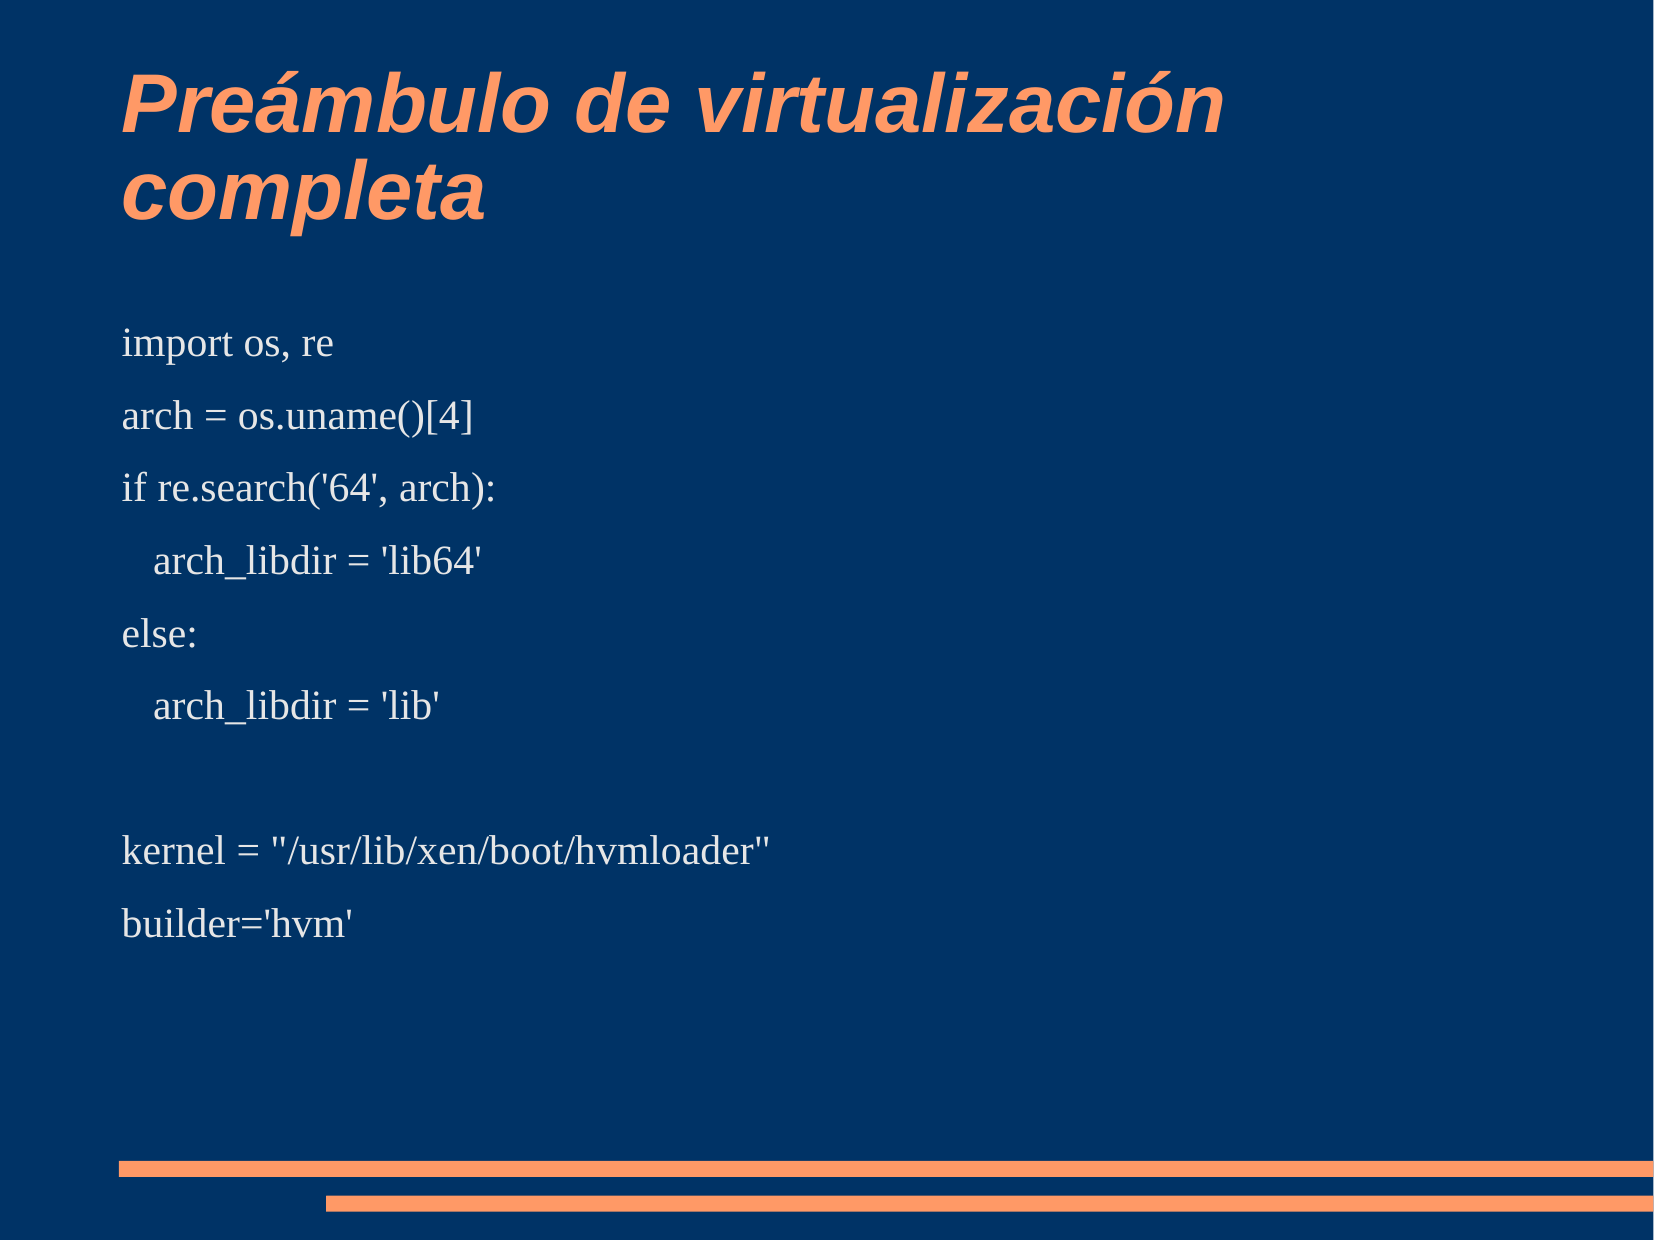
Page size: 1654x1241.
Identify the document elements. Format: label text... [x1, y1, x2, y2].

list import os, re arch = os.uname()[4] if re.search('64', arch): arch_libdir = 'lib64' else: arch_libdir = 'lib' kernel = "/usr/lib/xen/boot/hvmloader" builder='hvm' [121, 322, 1561, 1118]
title Preámbulo de virtualización completa [121, 46, 1534, 254]
